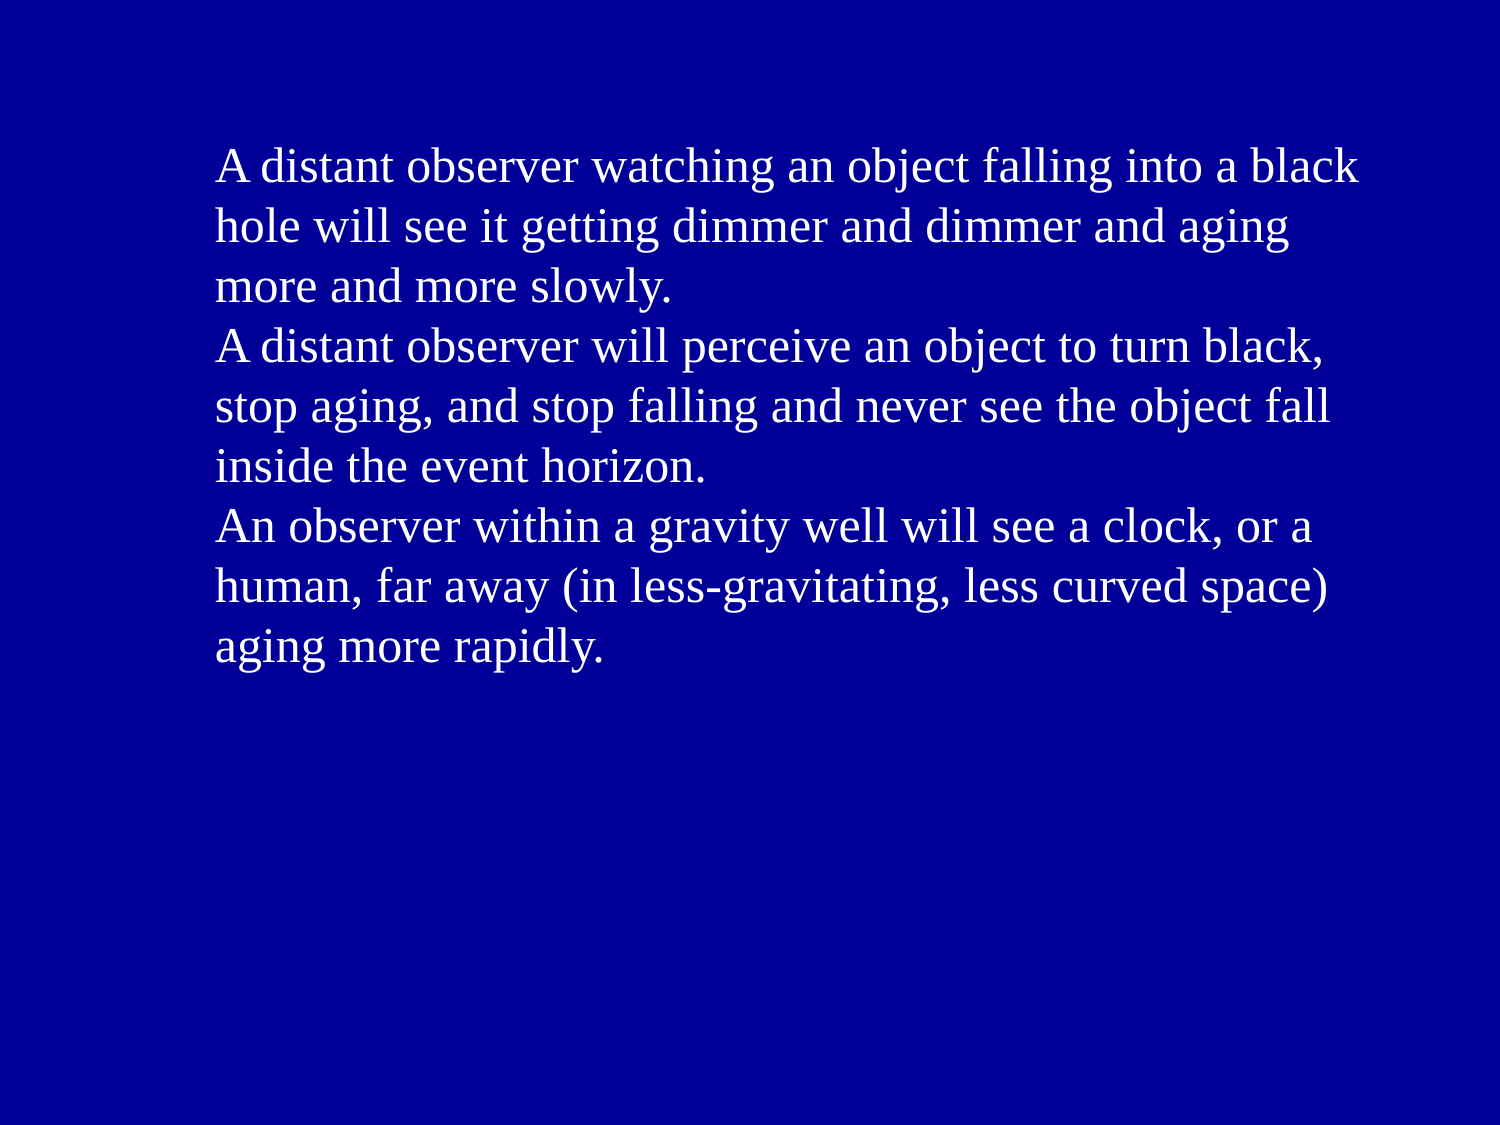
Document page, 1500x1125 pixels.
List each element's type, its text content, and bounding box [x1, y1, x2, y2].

text_box A distant observer watching an object falling into a black hole will see it getting dimmer and dimmer and aging more and more slowly. A distant observer will perceive an object to turn black, stop aging, and stop falling and never see the object fall inside the event horizon. An observer within a gravity well will see a clock, or a human, far away (in less-gravitating, less curved space) aging more rapidly. [200, 125, 1388, 730]
